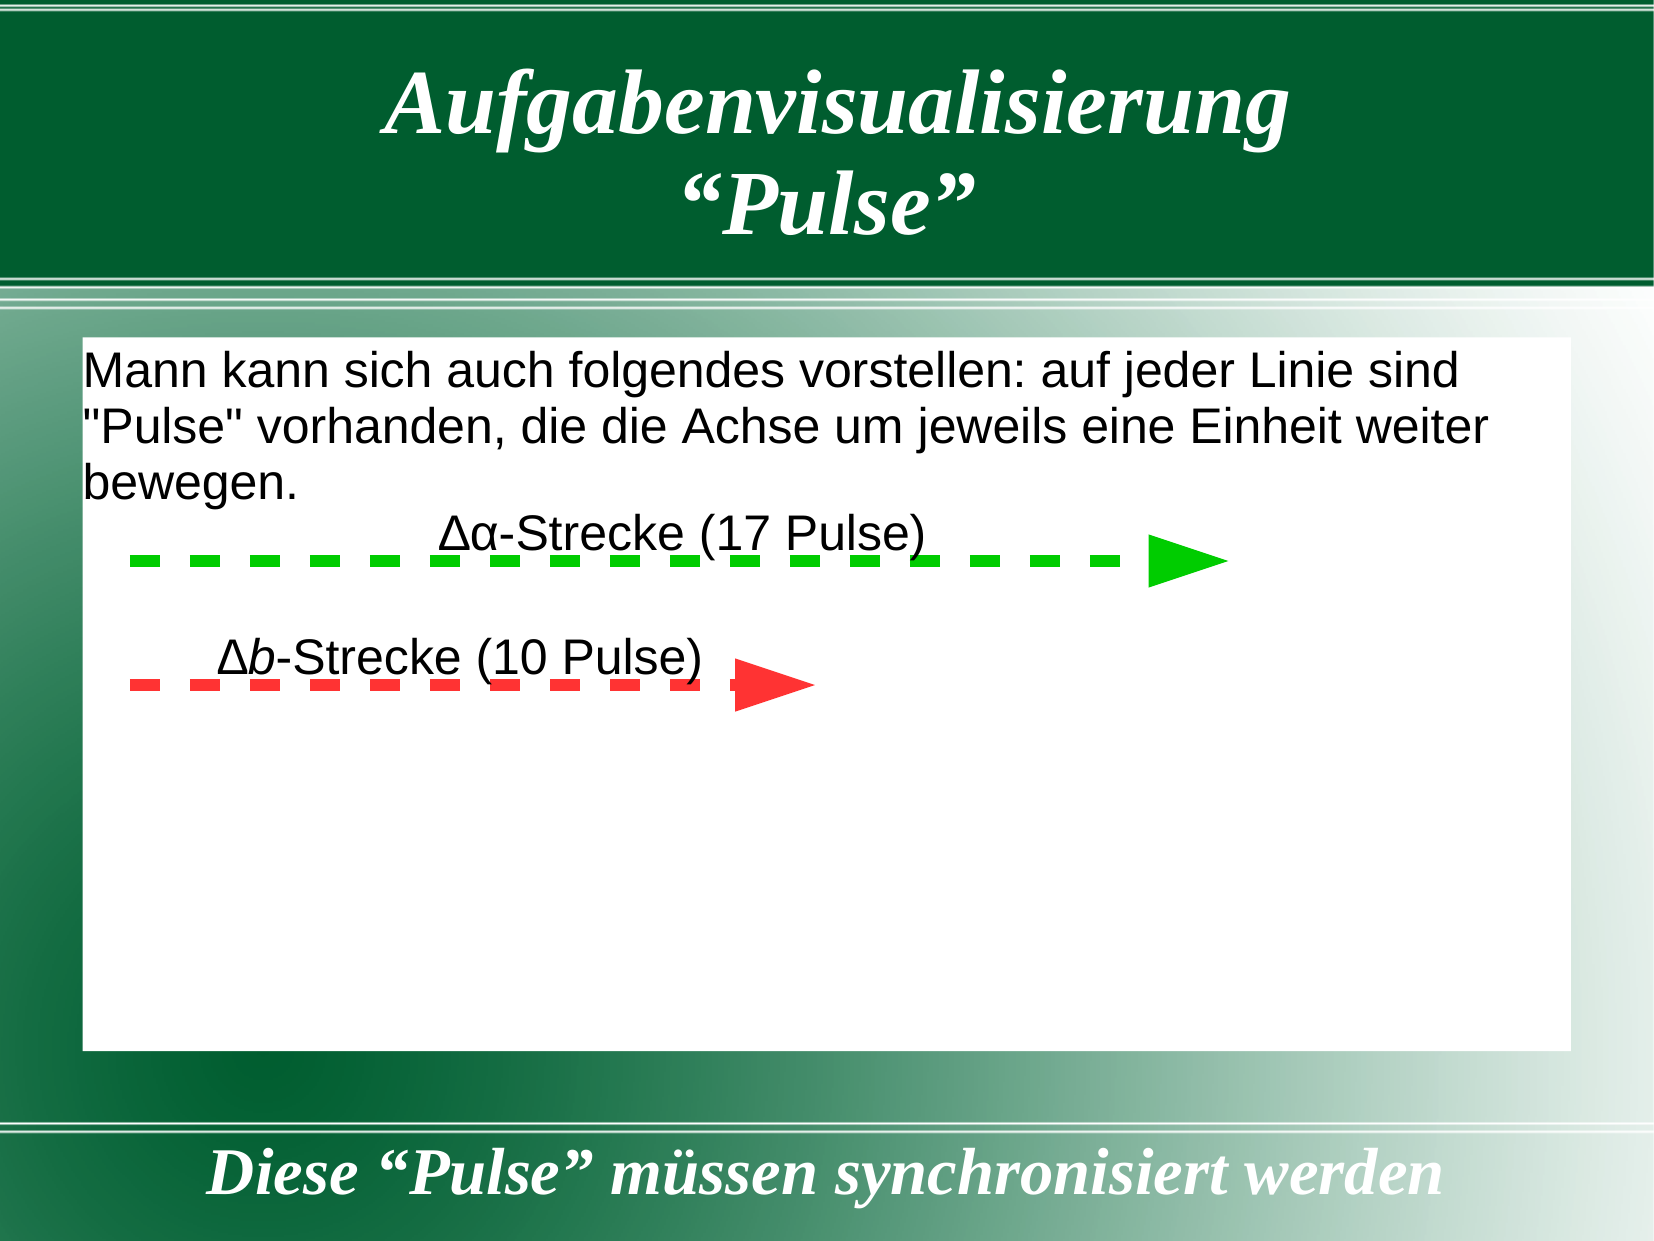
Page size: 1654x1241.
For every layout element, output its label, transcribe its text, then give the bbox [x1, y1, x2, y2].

text_box ∆b-Strecke (10 Pulse) [217, 629, 704, 686]
text_box Mann kann sich auch folgendes vorstellen: auf jeder Linie sind "Pulse" vorhanden, die die Achse um jeweils eine Einheit weiter bewegen. [82, 342, 1560, 510]
picture [0, 0, 1654, 1241]
title Aufgabenvisualisierung “Pulse” [82, 49, 1571, 257]
title Diese “Pulse” müssen synchronisiert werden [11, 1068, 1642, 1241]
text_box ∆α-Strecke (17 Pulse) [425, 505, 927, 562]
text_box [82, 337, 1571, 1052]
